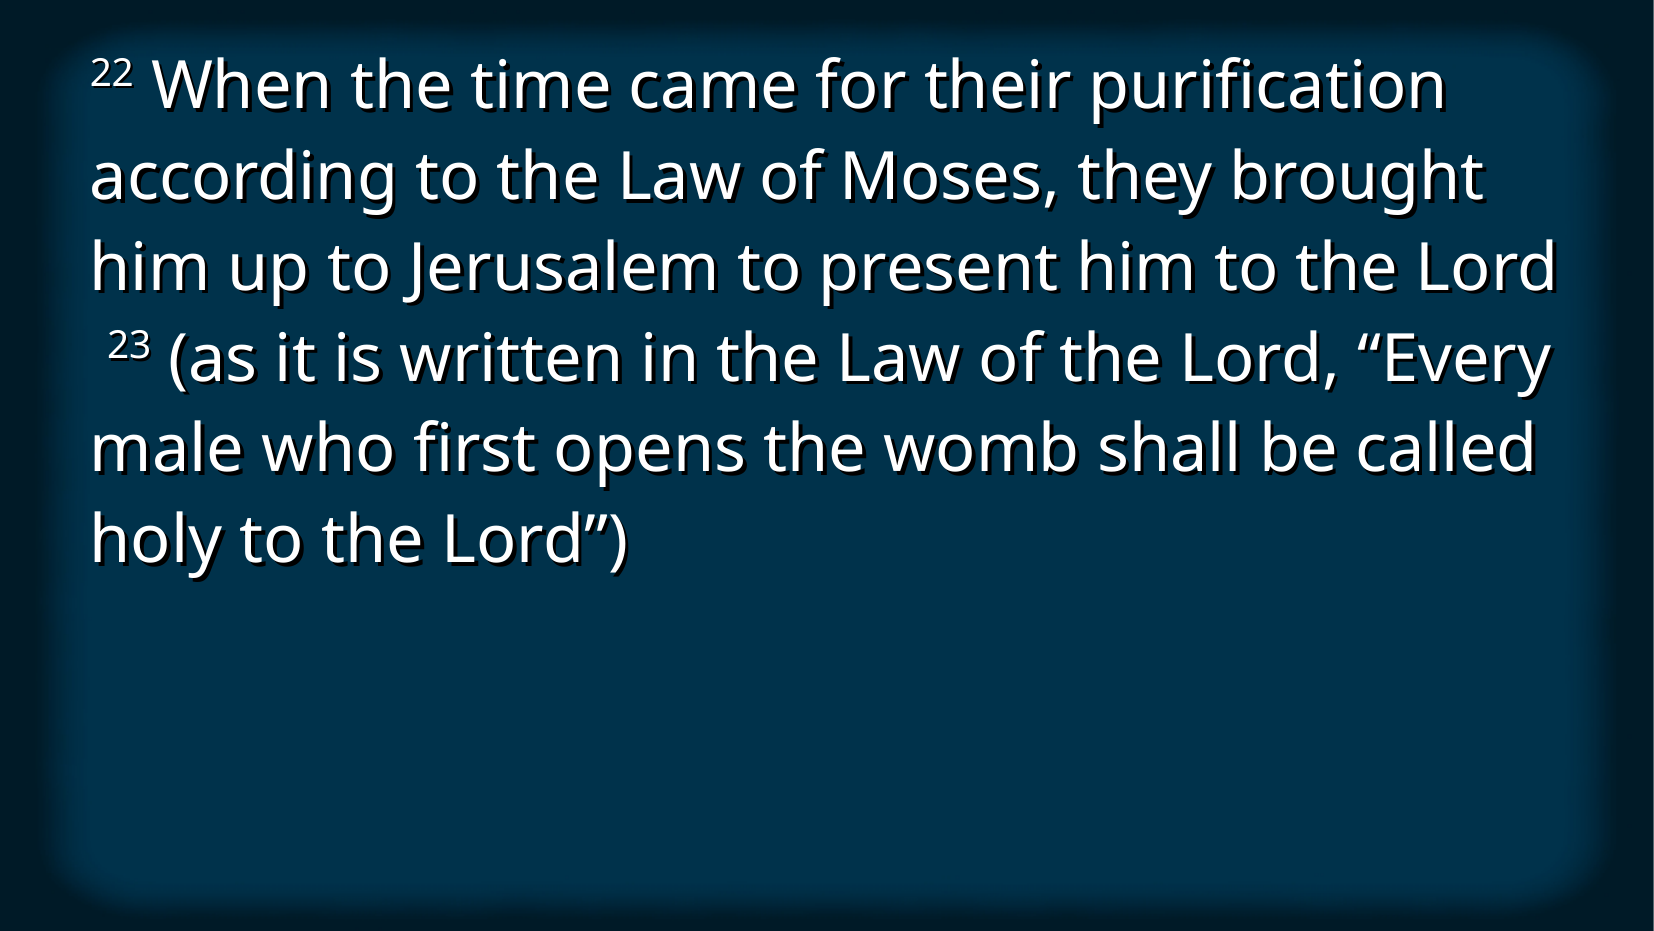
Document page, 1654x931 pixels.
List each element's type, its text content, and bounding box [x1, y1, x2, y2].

text_box 22 When the time came for their purification according to the Law of Moses, they brought him up to Jerusalem to present him to the Lord 23 (as it is written in the Law of the Lord, “Every male who first opens the womb shall be called holy to the Lord”) [75, 30, 1591, 578]
picture [0, 0, 1654, 931]
